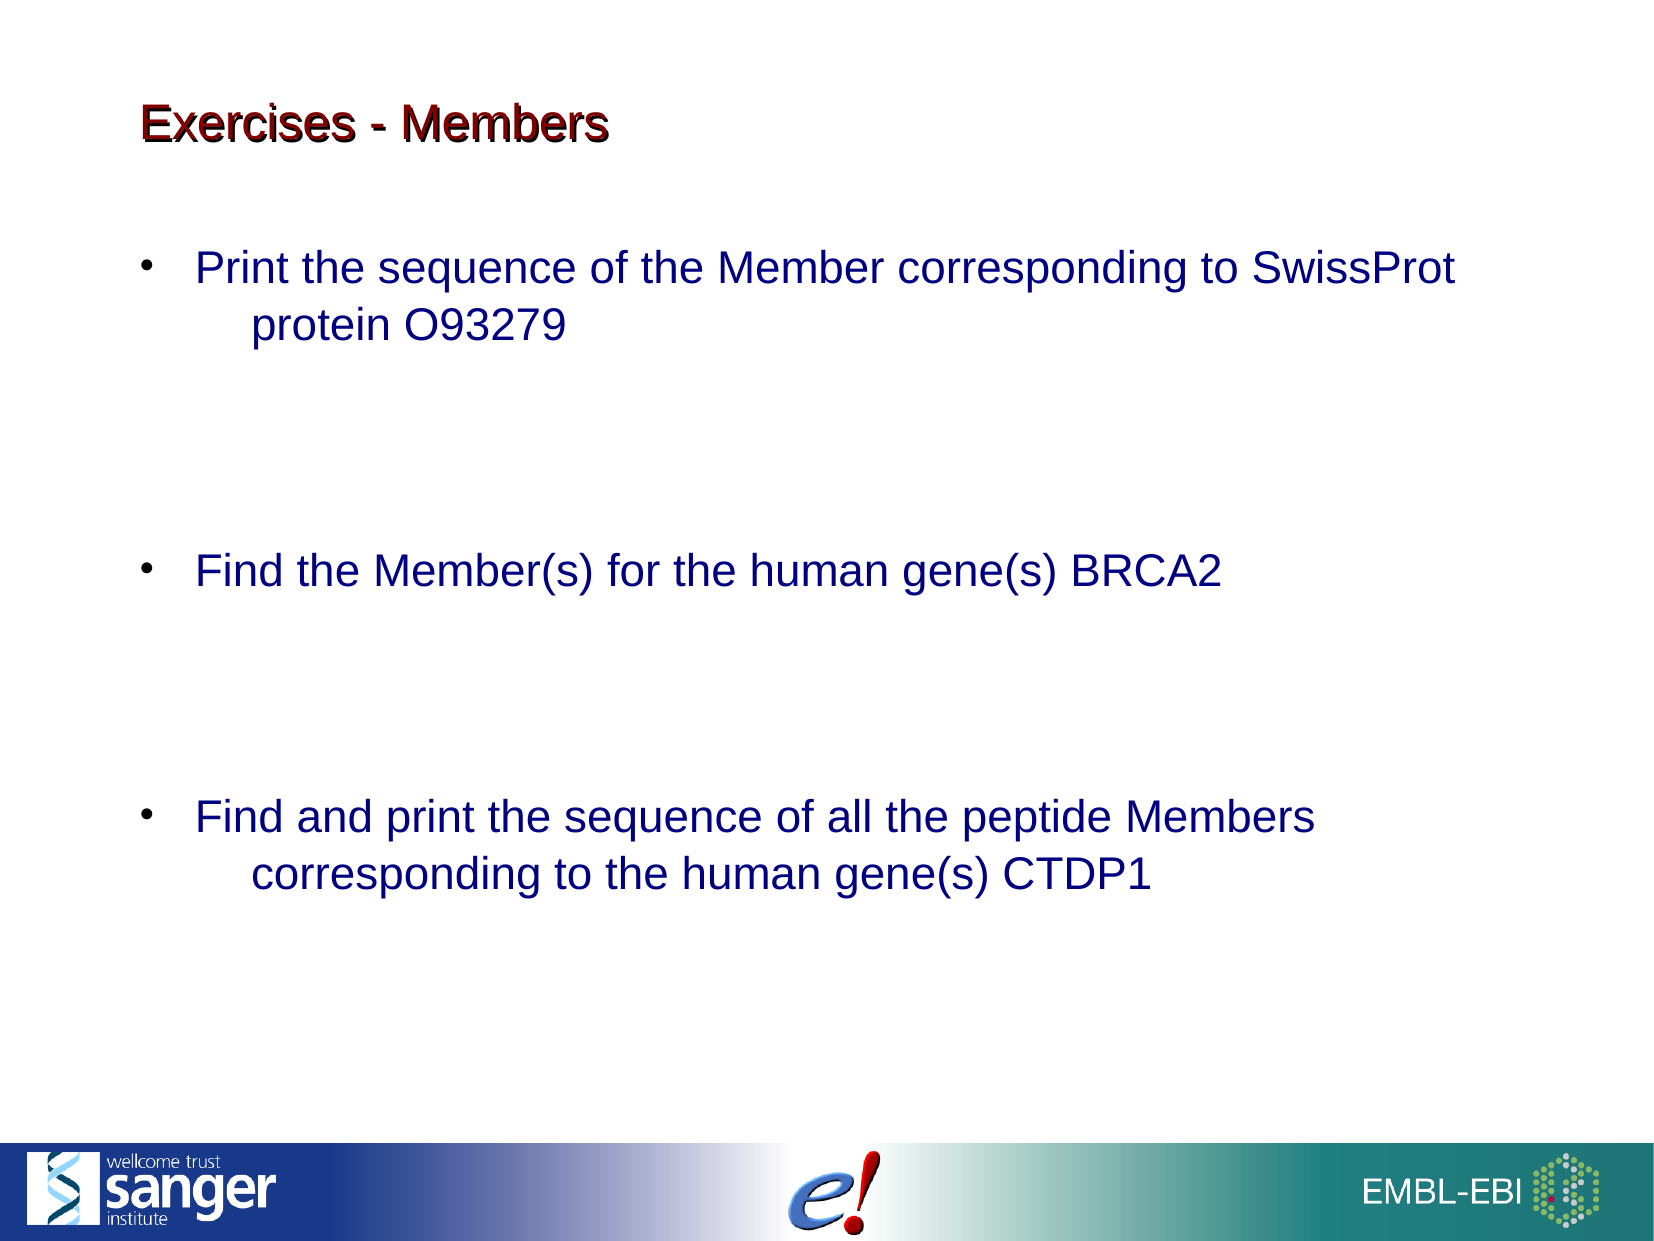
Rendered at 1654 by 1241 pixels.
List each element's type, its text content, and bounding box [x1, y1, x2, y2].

list Print the sequence of the Member corresponding to SwissProt protein O93279 Find the Member(s) for the human gene(s) BRCA2 Find and print the sequence of all the peptide Members corresponding to the human gene(s) CTDP1 [123, 227, 1526, 1045]
picture [0, 1143, 1654, 1241]
title Exercises - Members [123, 30, 1526, 207]
